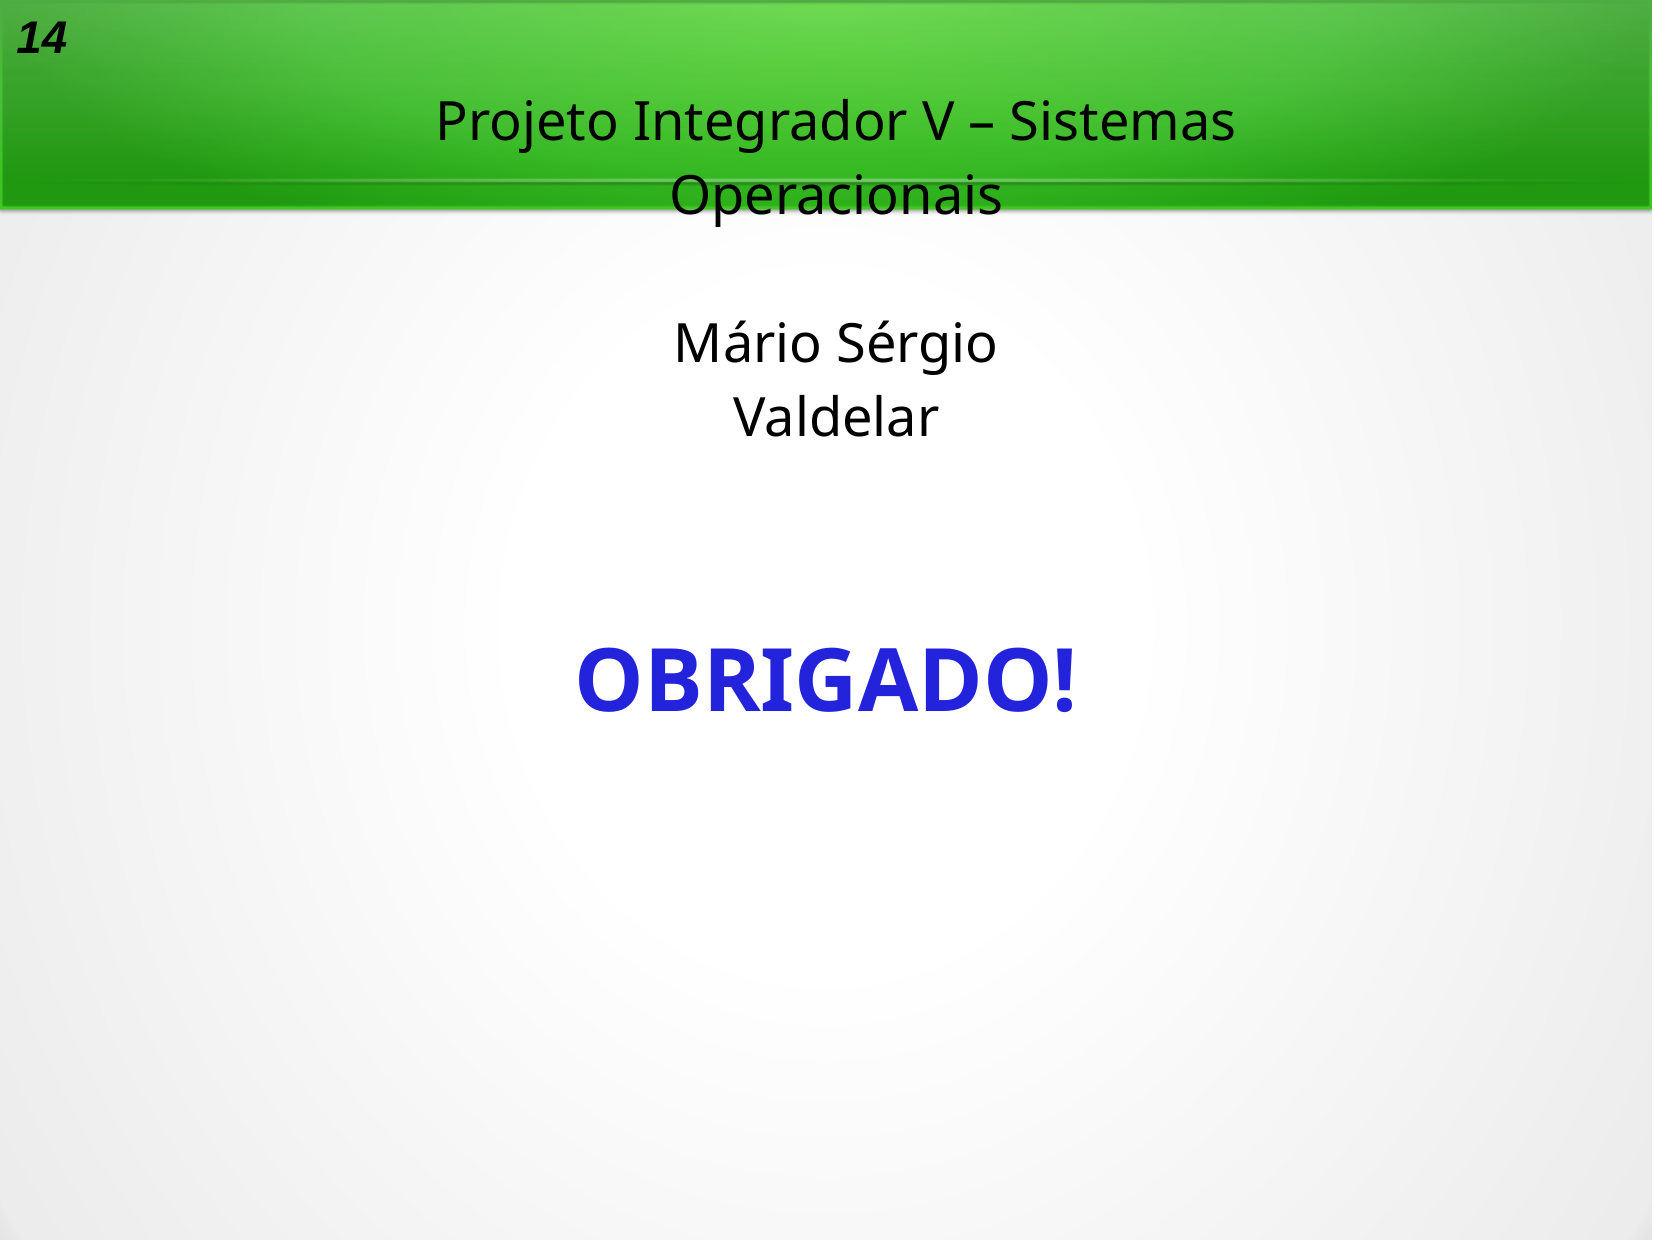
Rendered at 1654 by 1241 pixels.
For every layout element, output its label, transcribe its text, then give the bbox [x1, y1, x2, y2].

text_box OBRIGADO! [510, 610, 1143, 746]
text_box Projeto Integrador V – Sistemas Operacionais Mário Sérgio Valdelar [246, 75, 1427, 371]
